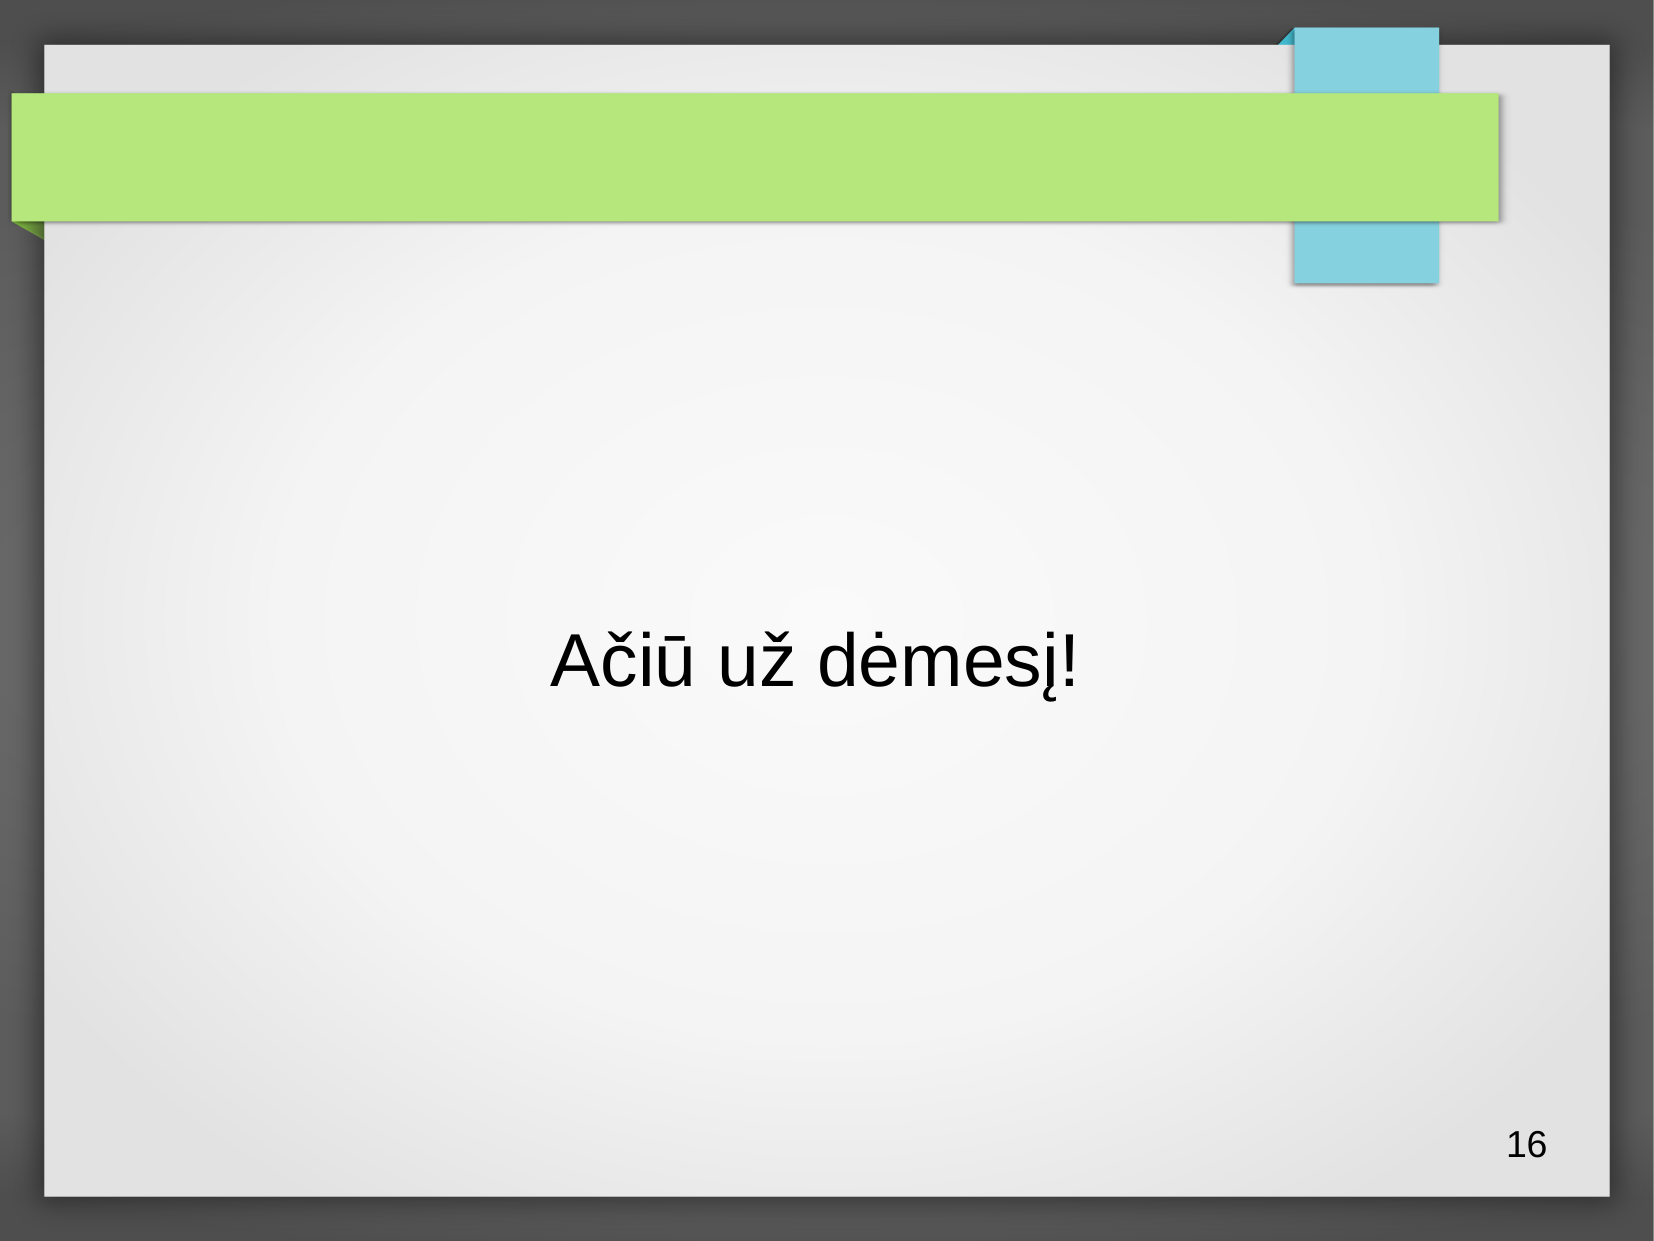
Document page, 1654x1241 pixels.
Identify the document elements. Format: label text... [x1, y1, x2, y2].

title Ačiū už dėmesį! [225, 601, 1407, 721]
picture [0, 0, 1654, 1241]
text_box <number> [1515, 1116, 1654, 1187]
